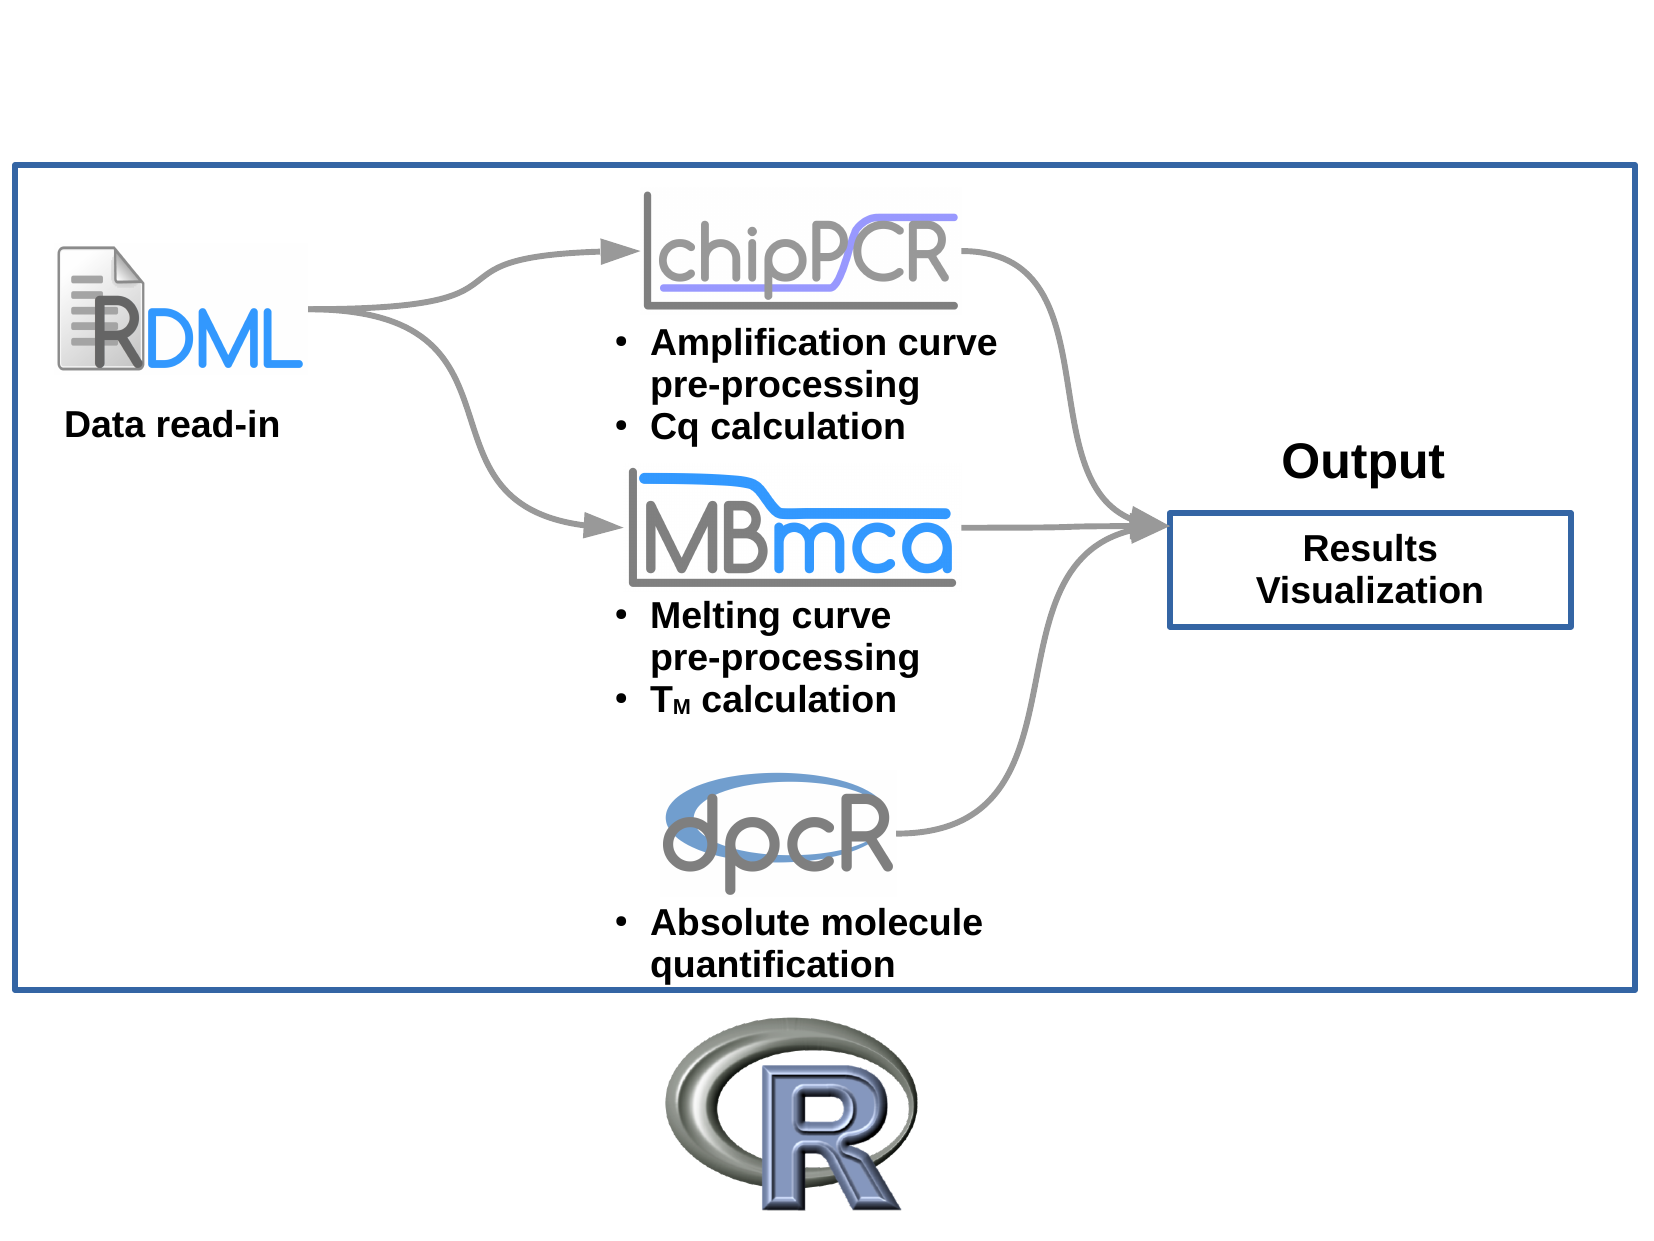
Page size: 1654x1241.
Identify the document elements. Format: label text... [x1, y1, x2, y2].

text_box Data read-in [49, 395, 313, 458]
text_box [370, 252, 640, 527]
text_box Output [1266, 425, 1474, 503]
text_box Melting curve pre-processing TM calculation [599, 587, 961, 753]
picture [623, 467, 962, 592]
text_box [962, 255, 1049, 314]
picture [54, 243, 308, 376]
picture [660, 770, 897, 894]
text_box Amplification curve pre-processing Cq calculation [599, 314, 1062, 467]
picture [640, 187, 962, 314]
text_box Results Visualization [1169, 513, 1571, 627]
text_box Absolute molecule quantification [599, 894, 1171, 993]
text_box [962, 363, 1129, 524]
picture [664, 1016, 918, 1211]
text_box [15, 165, 1636, 991]
